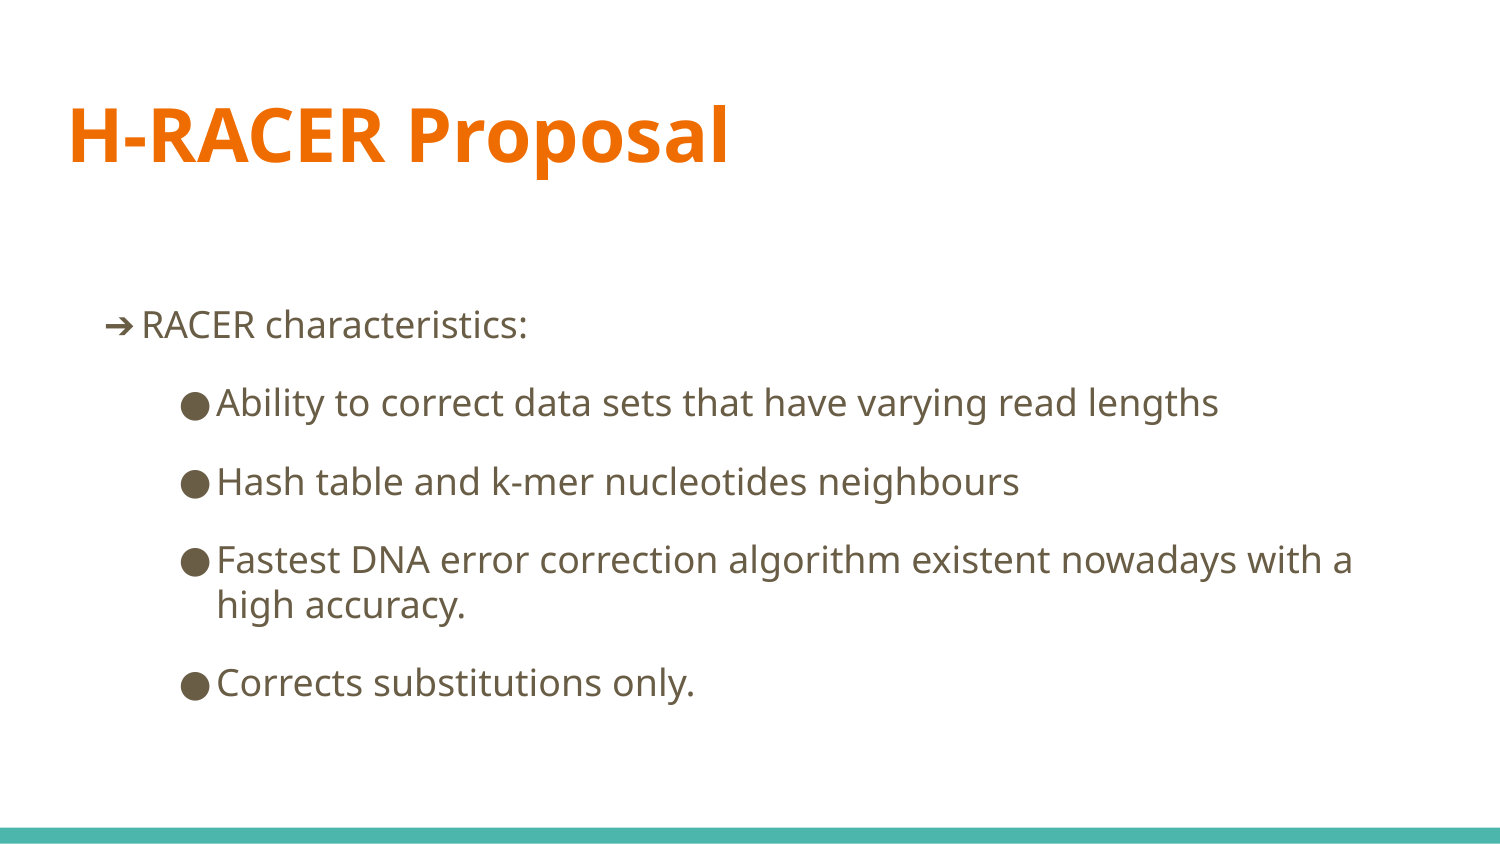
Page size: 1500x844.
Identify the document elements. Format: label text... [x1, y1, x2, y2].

list RACER characteristics: Ability to correct data sets that have varying read lengths Hash table and k-mer nucleotides neighbours Fastest DNA error correction algorithm existent nowadays with a high accuracy. Corrects substitutions only. [51, 207, 1449, 750]
title H-RACER Proposal [51, 72, 1449, 189]
